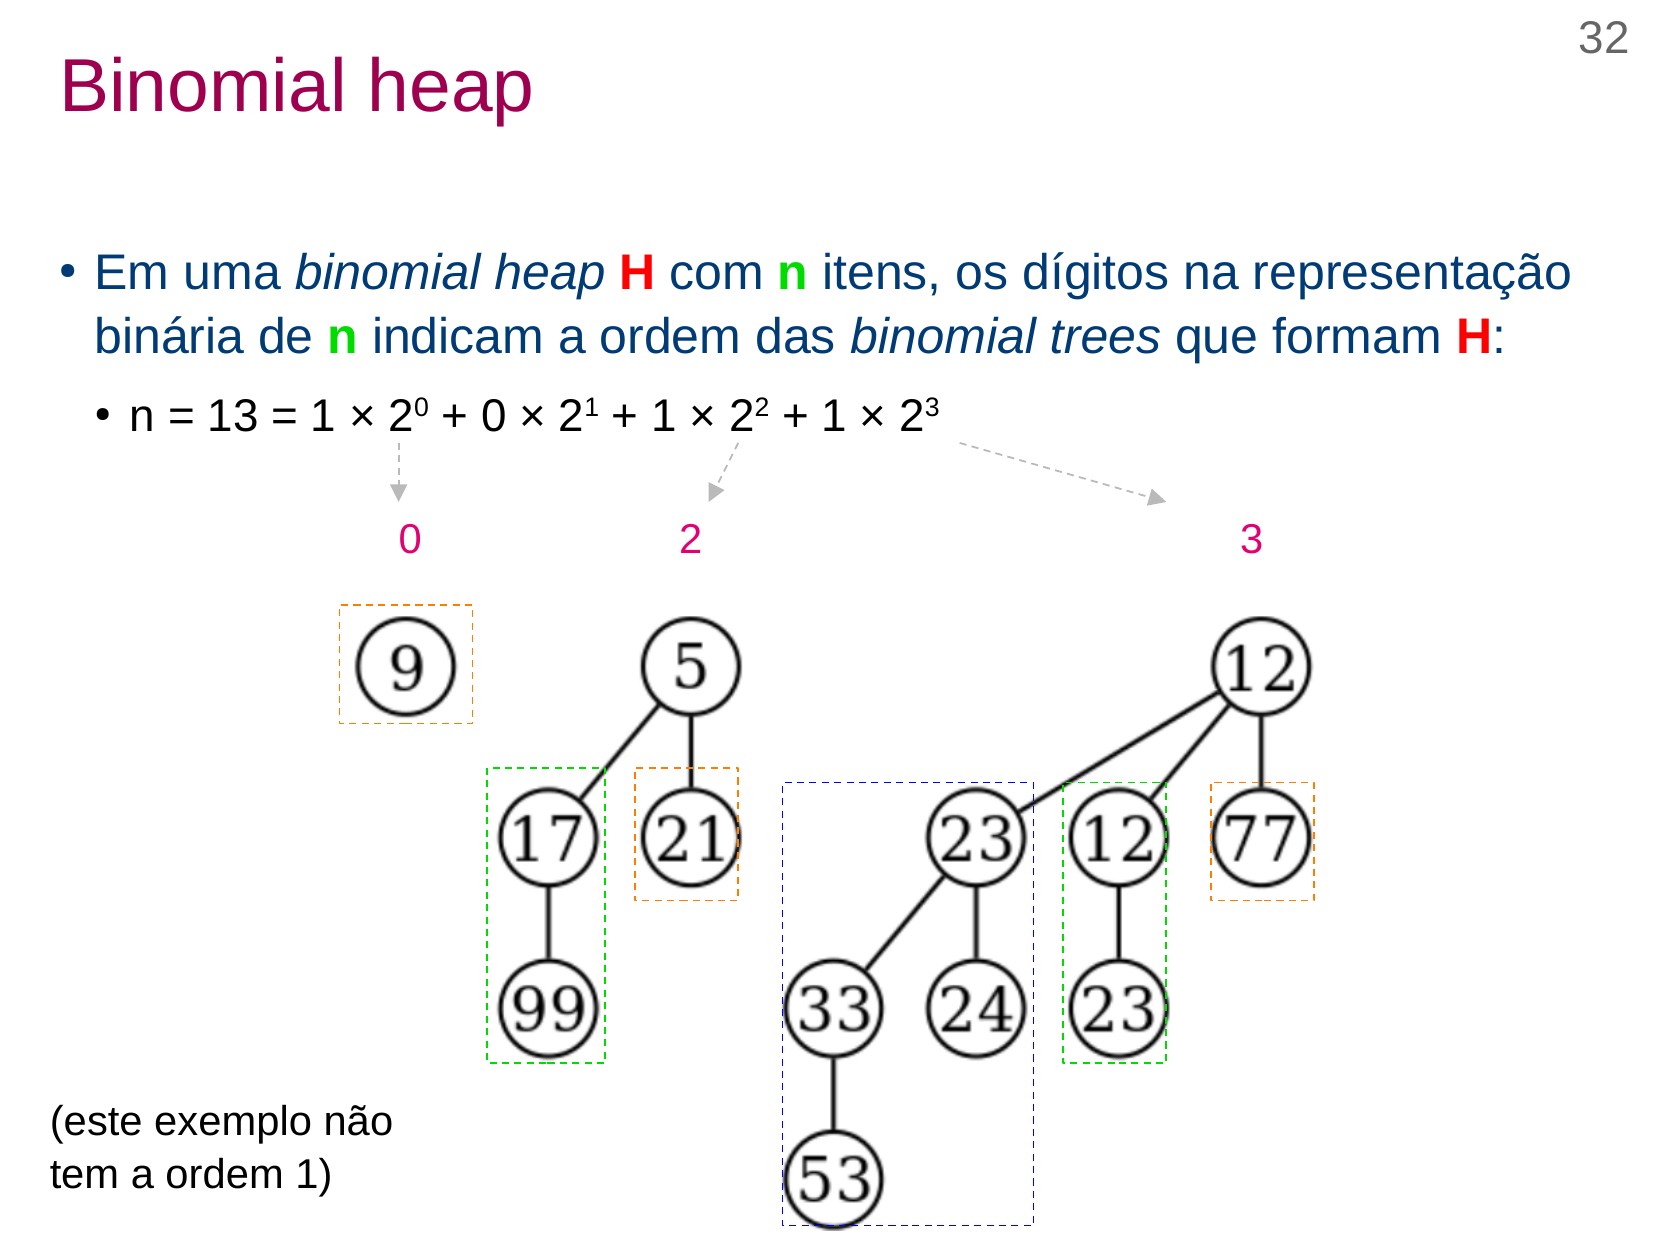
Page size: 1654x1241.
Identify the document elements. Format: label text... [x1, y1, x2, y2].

picture [354, 616, 1314, 1231]
text_box 3 [1225, 501, 1279, 571]
text_box (este exemplo não tem a ordem 1) [35, 1083, 443, 1206]
list Em uma binomial heap H com n itens, os dígitos na representação binária de n indicam a ordem das binomial trees que formam H: n = 13 = 1 × 20 + 0 × 21 + 1 × 22 + 1 × 23 [59, 236, 1595, 1211]
text_box 2 [664, 501, 718, 571]
title Binomial heap [59, 29, 1595, 148]
text_box 0 [383, 501, 437, 571]
